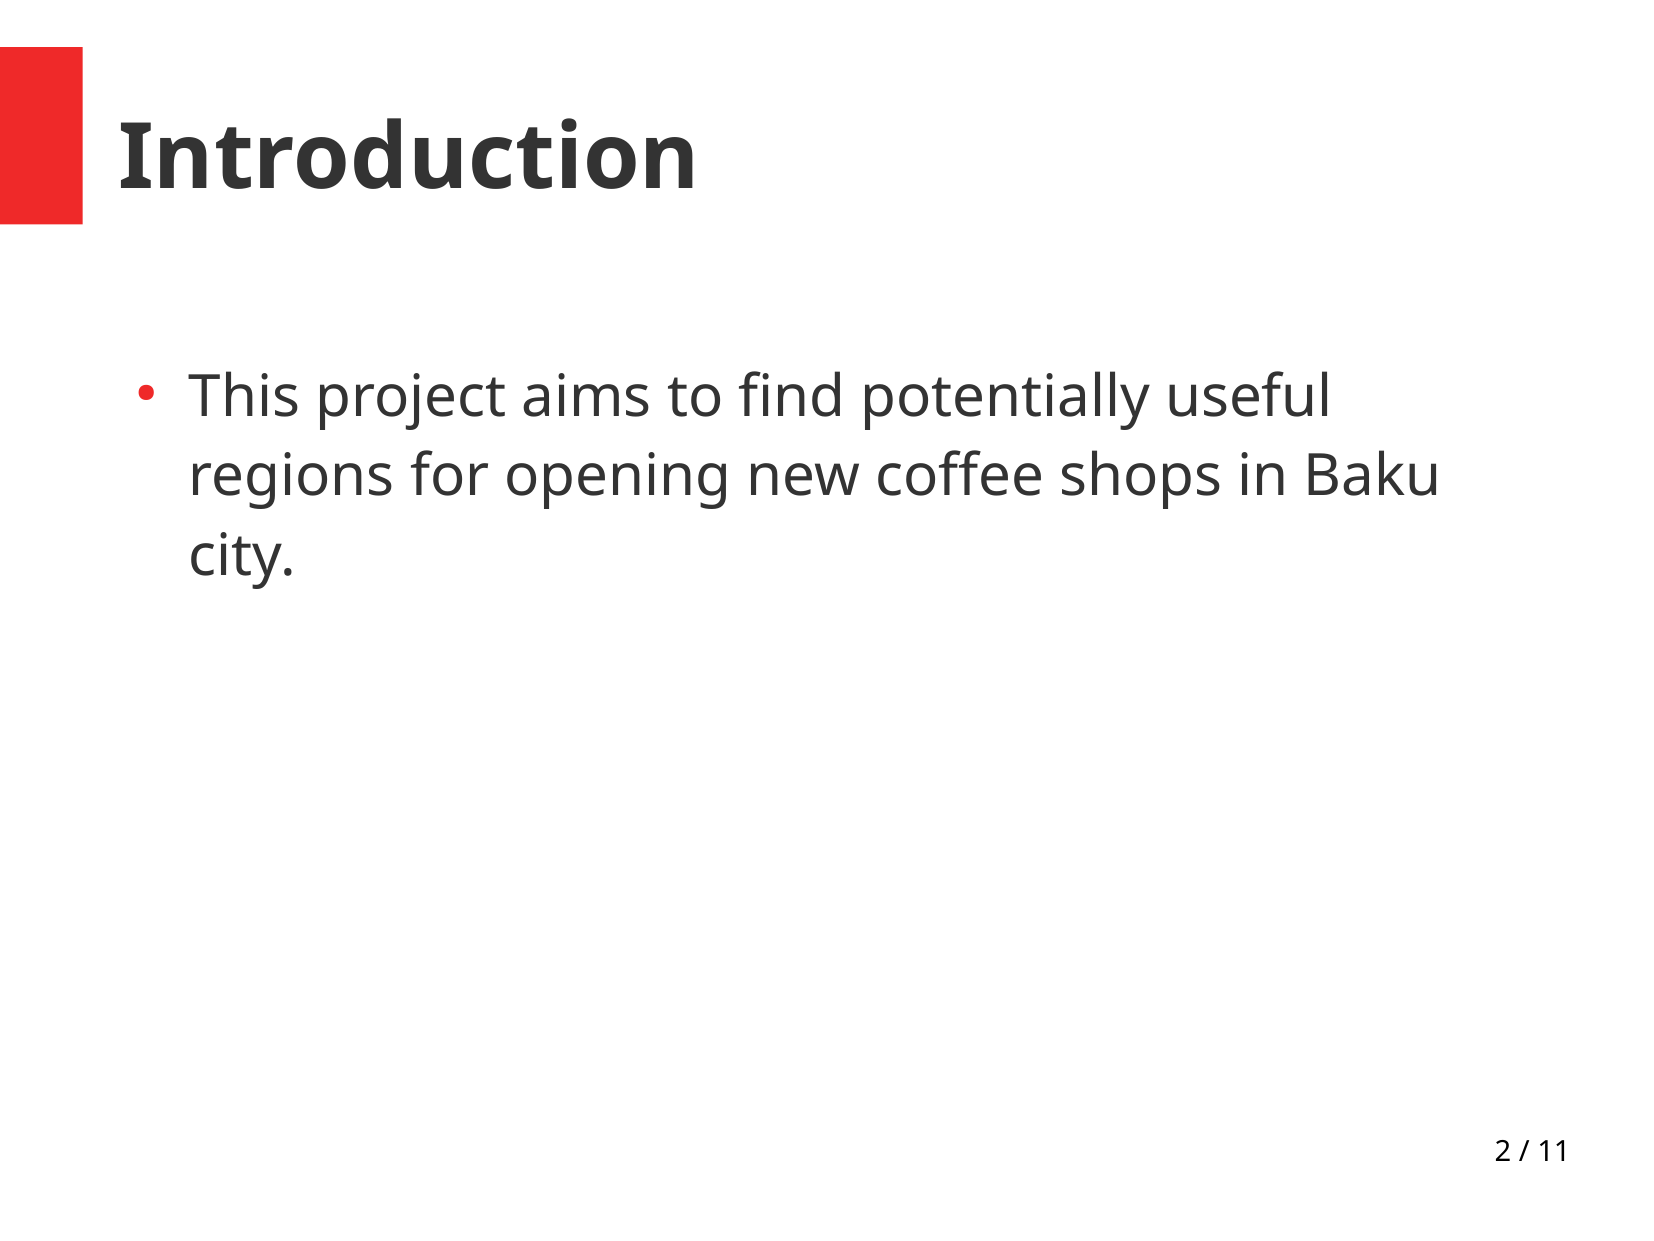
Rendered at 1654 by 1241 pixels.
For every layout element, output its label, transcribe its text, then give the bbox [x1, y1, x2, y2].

title Introduction [118, 49, 1571, 257]
list This project aims to find potentially useful regions for opening new coffee shops in Baku city. [118, 354, 1536, 1074]
